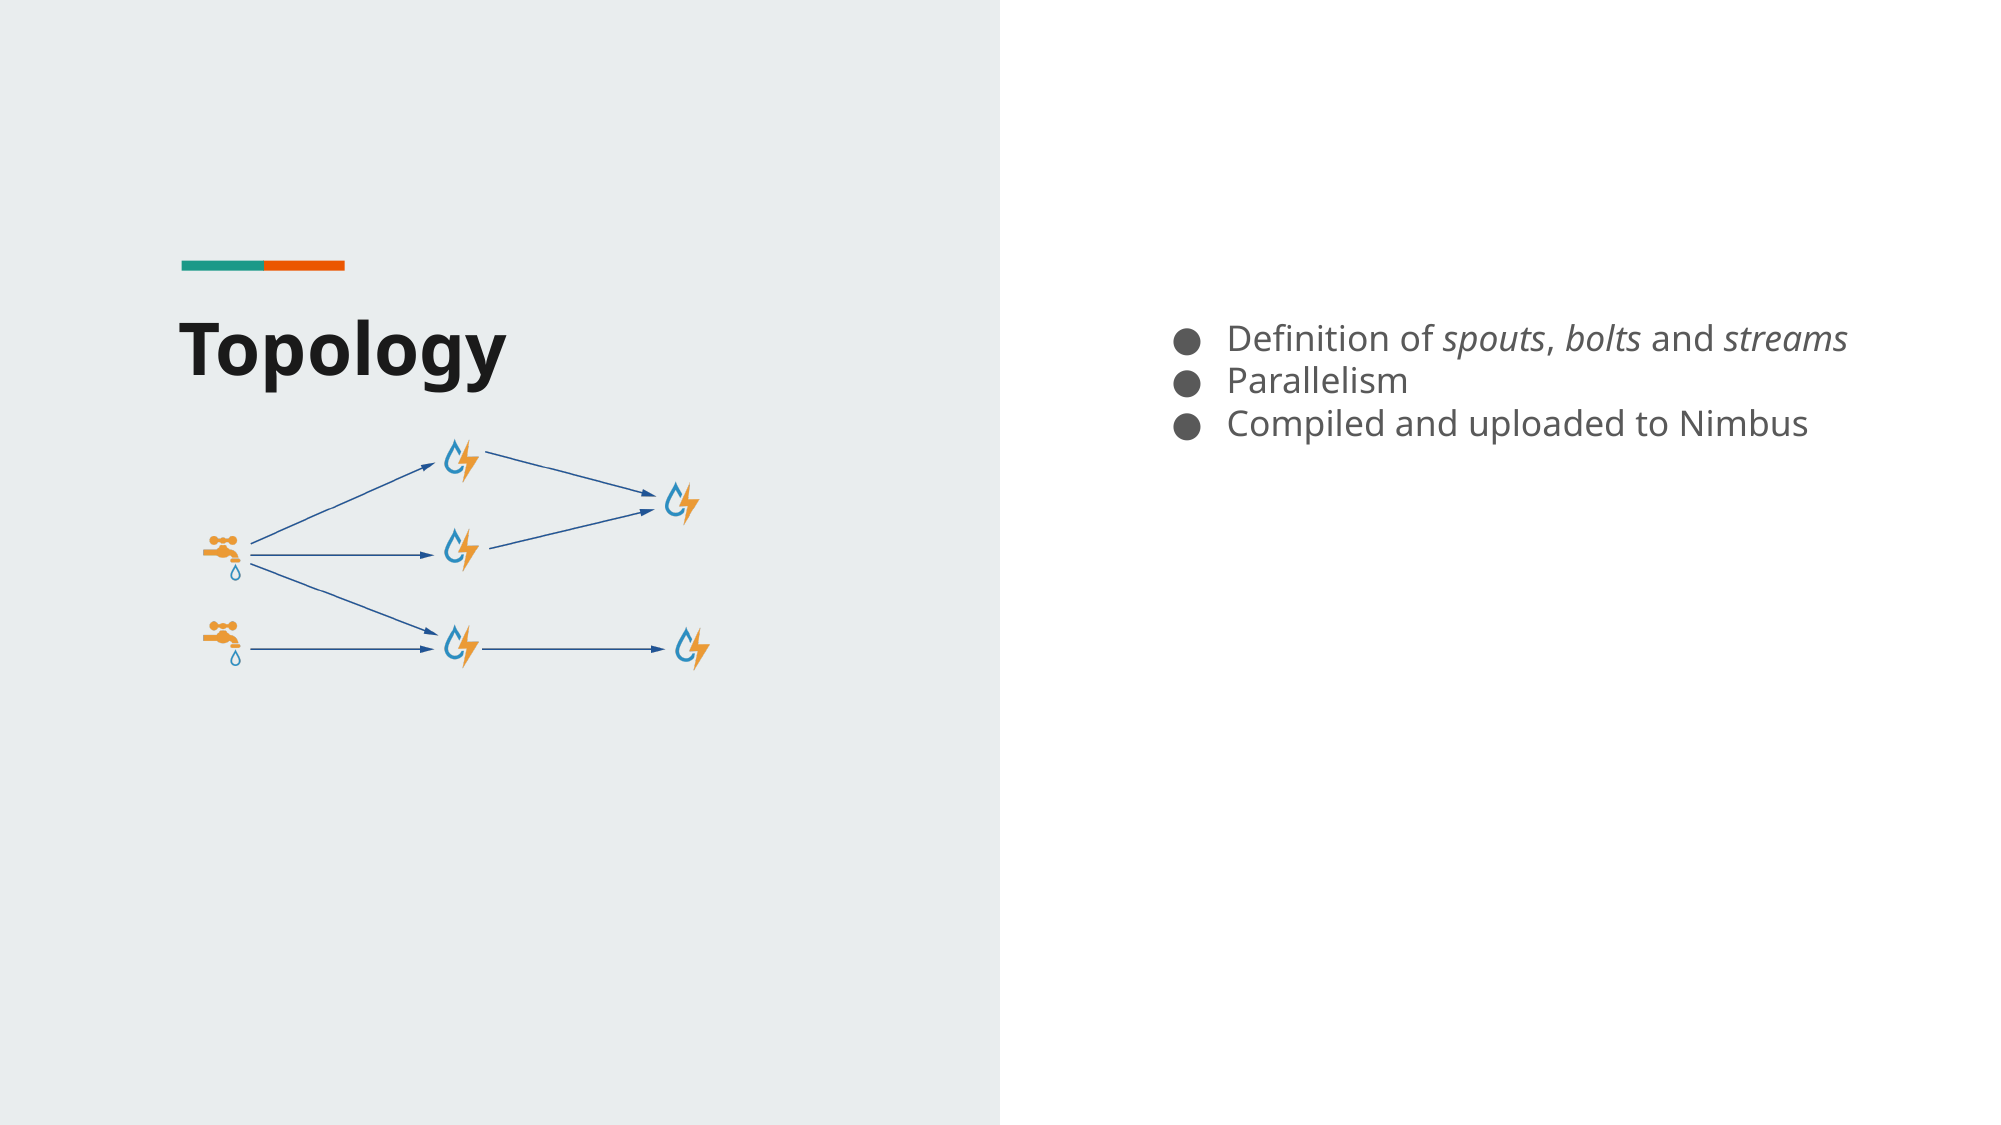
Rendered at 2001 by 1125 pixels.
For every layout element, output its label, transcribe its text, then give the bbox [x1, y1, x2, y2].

picture [159, 426, 749, 673]
title Topology [158, 281, 881, 651]
list Definition of spouts, bolts and streams Parallelism Compiled and uploaded to Nimbus [1131, 295, 1870, 958]
